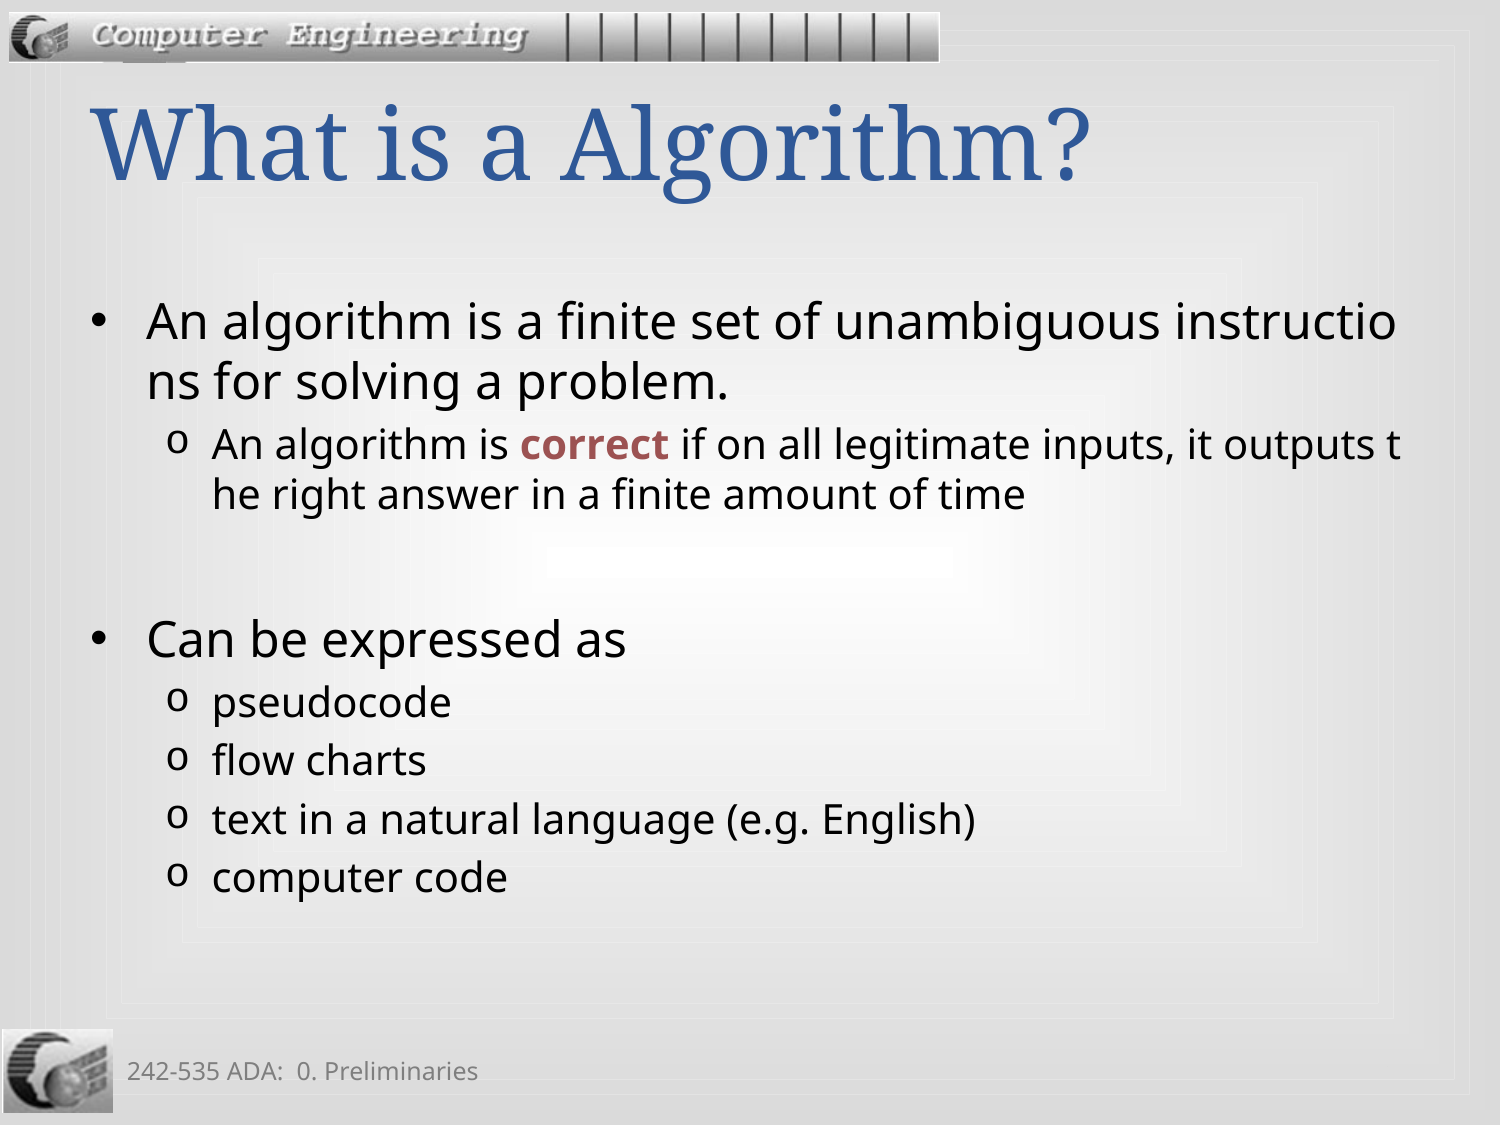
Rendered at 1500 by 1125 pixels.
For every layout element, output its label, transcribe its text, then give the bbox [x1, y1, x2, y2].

text_box An algorithm is a finite set of unambiguous instructions for solving a problem. An algorithm is correct if on all legitimate inputs, it outputs the right answer in a finite amount of time Can be expressed as pseudocode flow charts text in a natural language (e.g. English) computer code [75, 281, 1426, 976]
picture [2, 1029, 113, 1113]
text_box What is a Algorithm? [75, 0, 1426, 209]
picture [9, 12, 75, 63]
